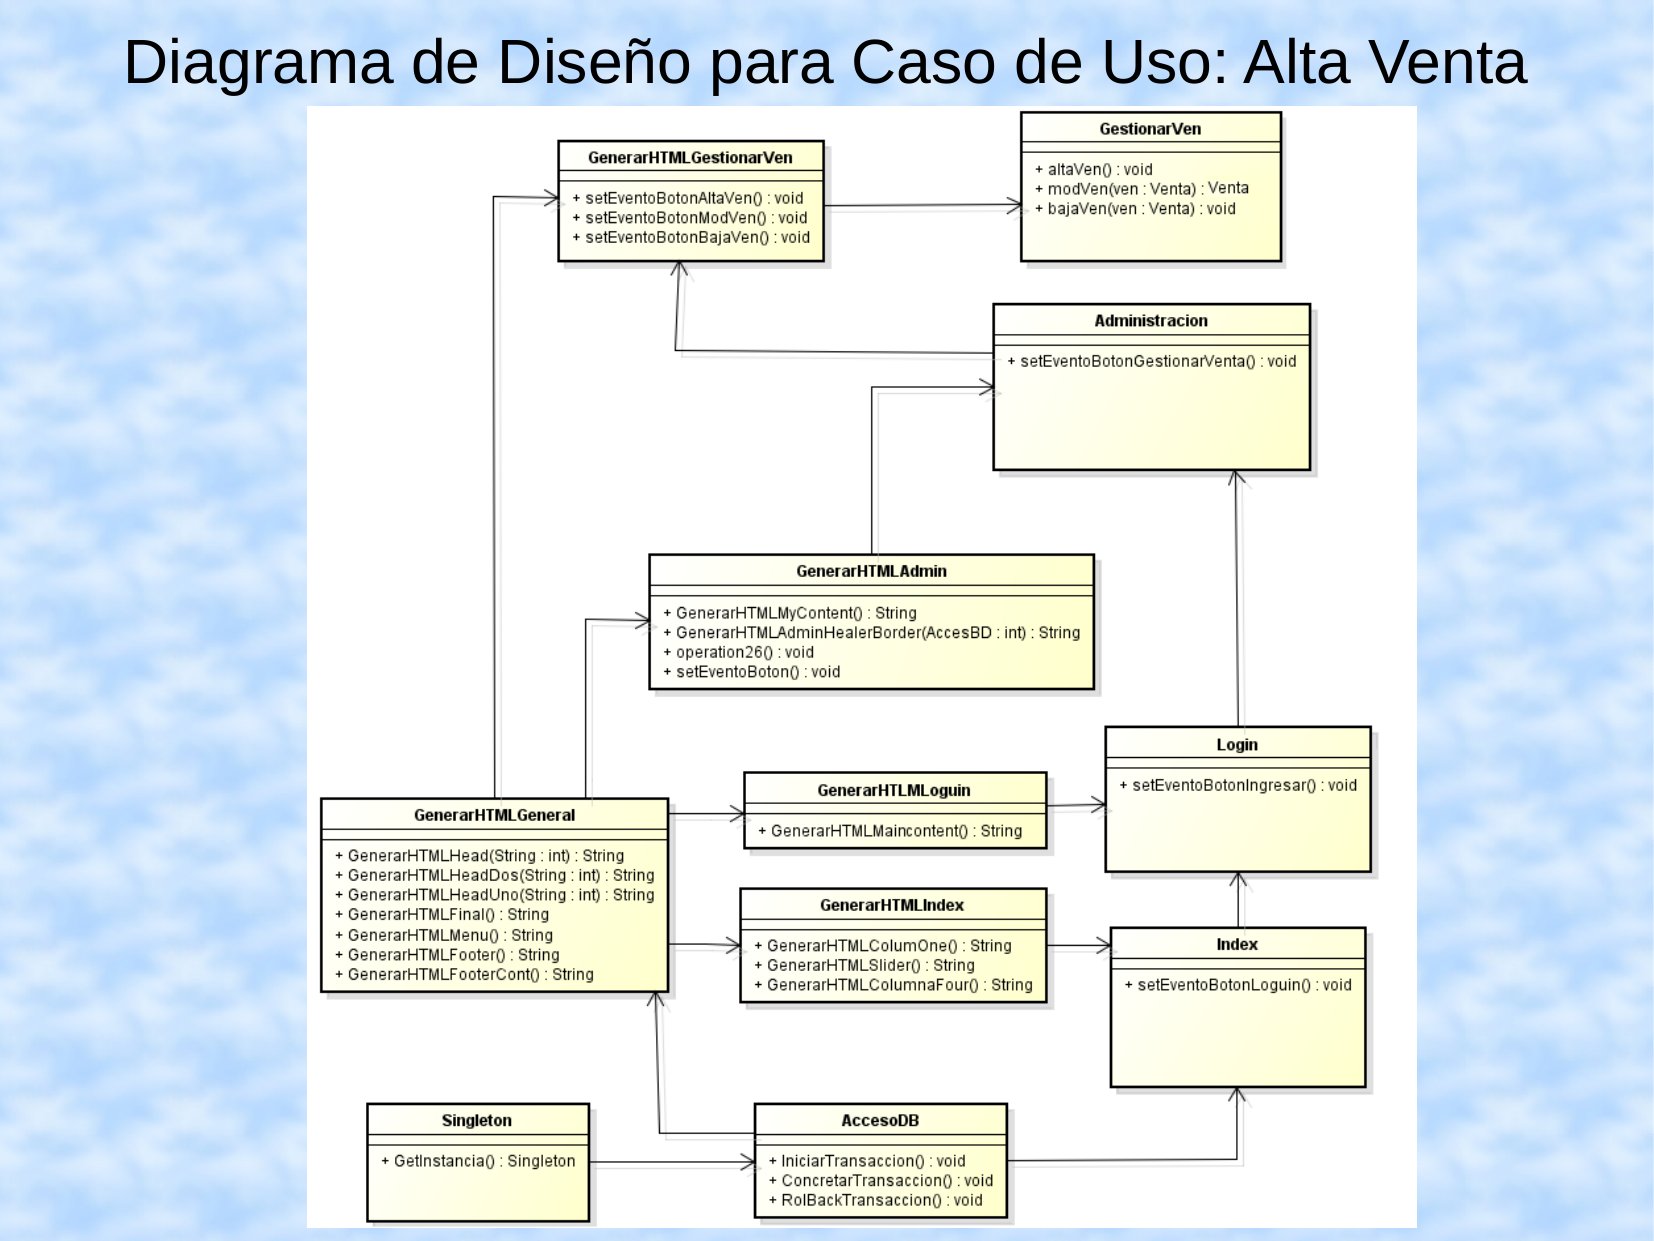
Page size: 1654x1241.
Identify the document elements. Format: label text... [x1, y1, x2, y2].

title Diagrama de Diseño para Caso de Uso: Alta Venta [82, 0, 1571, 166]
picture [0, 0, 1654, 1241]
